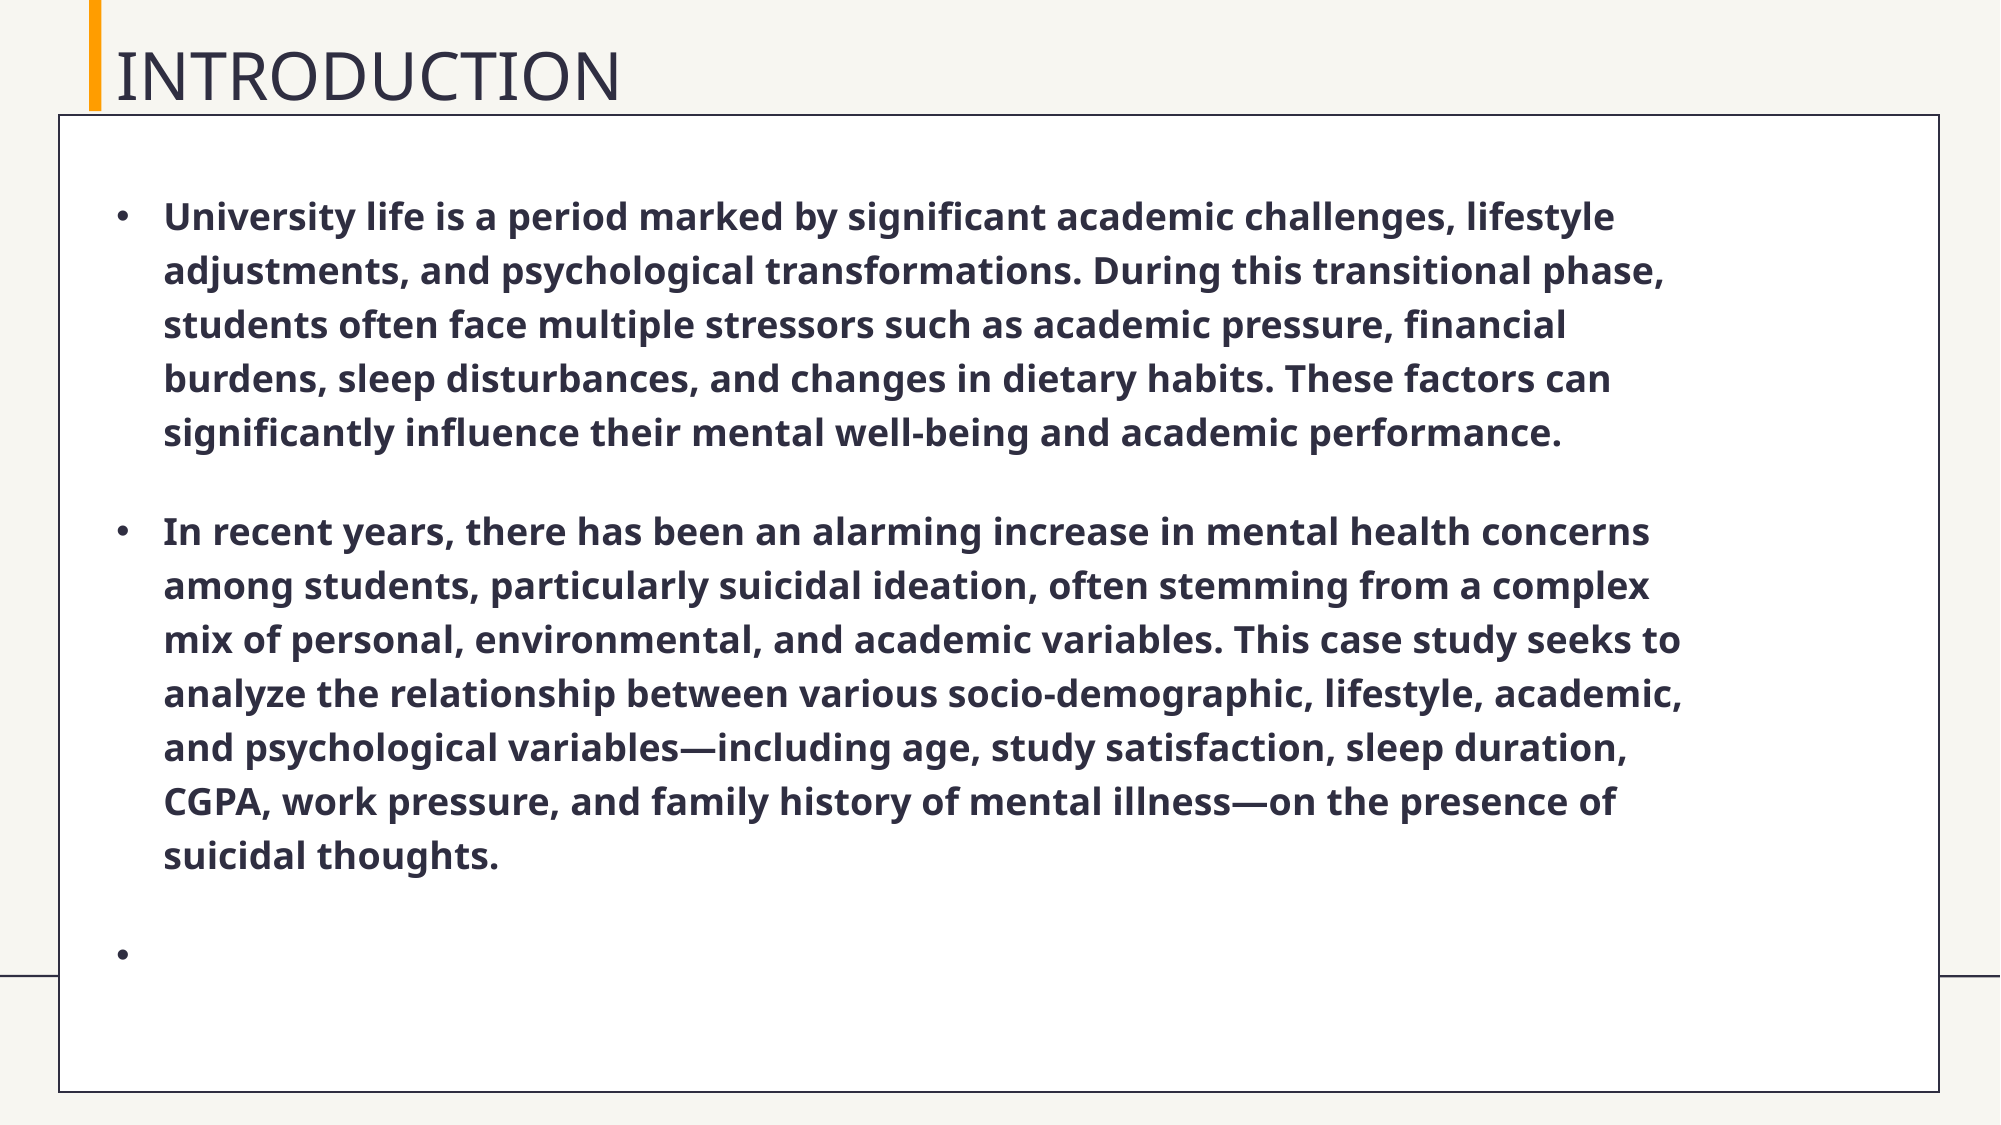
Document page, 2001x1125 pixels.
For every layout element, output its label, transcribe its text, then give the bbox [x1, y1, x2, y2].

text_box [89, 0, 102, 112]
text_box INTRODUCTION [101, 26, 1217, 114]
text_box University life is a period marked by significant academic challenges, lifestyle adjustments, and psychological transformations. During this transitional phase, students often face multiple stressors such as academic pressure, financial burdens, sleep disturbances, and changes in dietary habits. These factors can significantly influence their mental well-being and academic performance. In recent years, there has been an alarming increase in mental health concerns among students, particularly suicidal ideation, often stemming from a complex mix of personal, environmental, and academic variables. This case study seeks to analyze the relationship between various socio-demographic, lifestyle, academic, and psychological variables—including age, study satisfaction, sleep duration, CGPA, work pressure, and family history of mental illness—on the presence of suicidal thoughts. [101, 176, 1713, 985]
text_box [58, 114, 1940, 1093]
